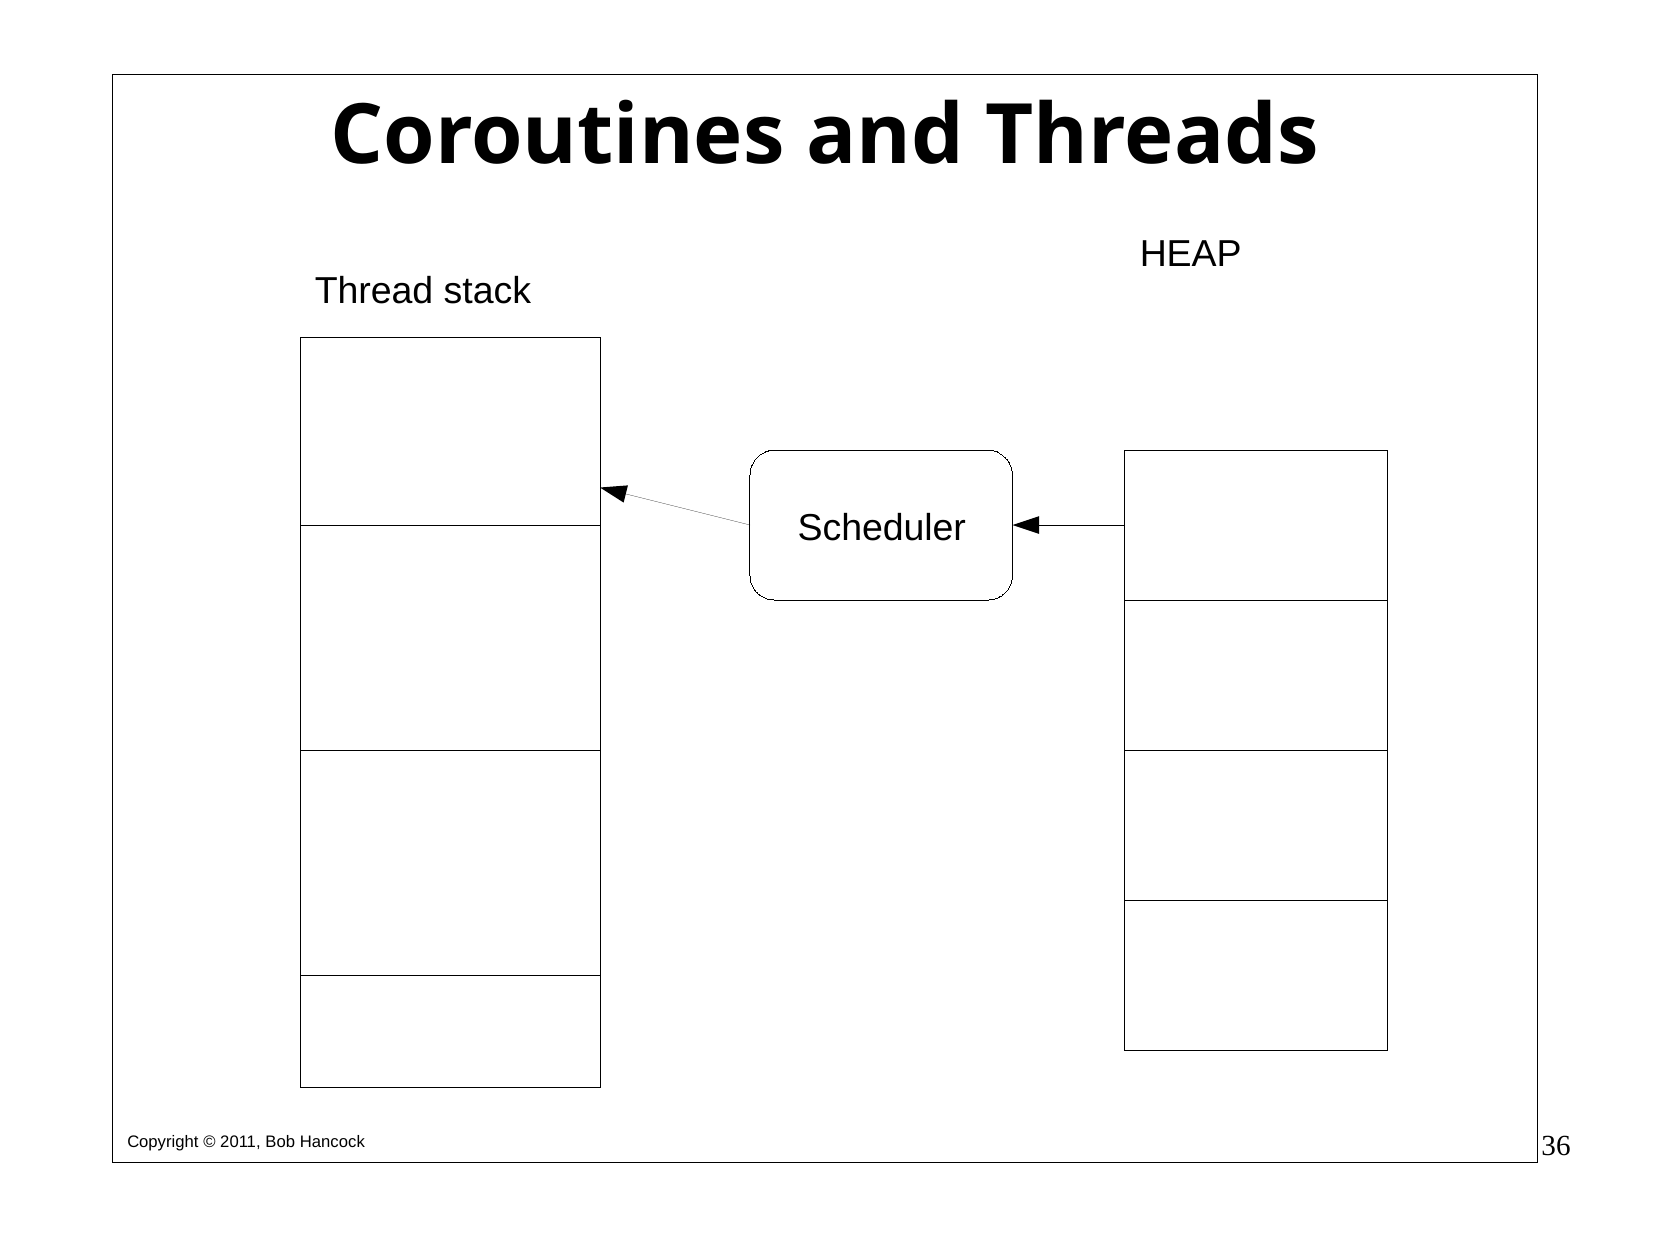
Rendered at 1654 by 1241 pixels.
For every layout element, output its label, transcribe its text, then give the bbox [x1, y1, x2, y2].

title Coroutines and Threads [112, 75, 1538, 188]
text_box HEAP [1125, 225, 1257, 282]
text_box Copyright © 2011, Bob Hancock [112, 1125, 381, 1159]
text_box Thread stack [300, 262, 563, 320]
text_box Scheduler [783, 499, 981, 557]
